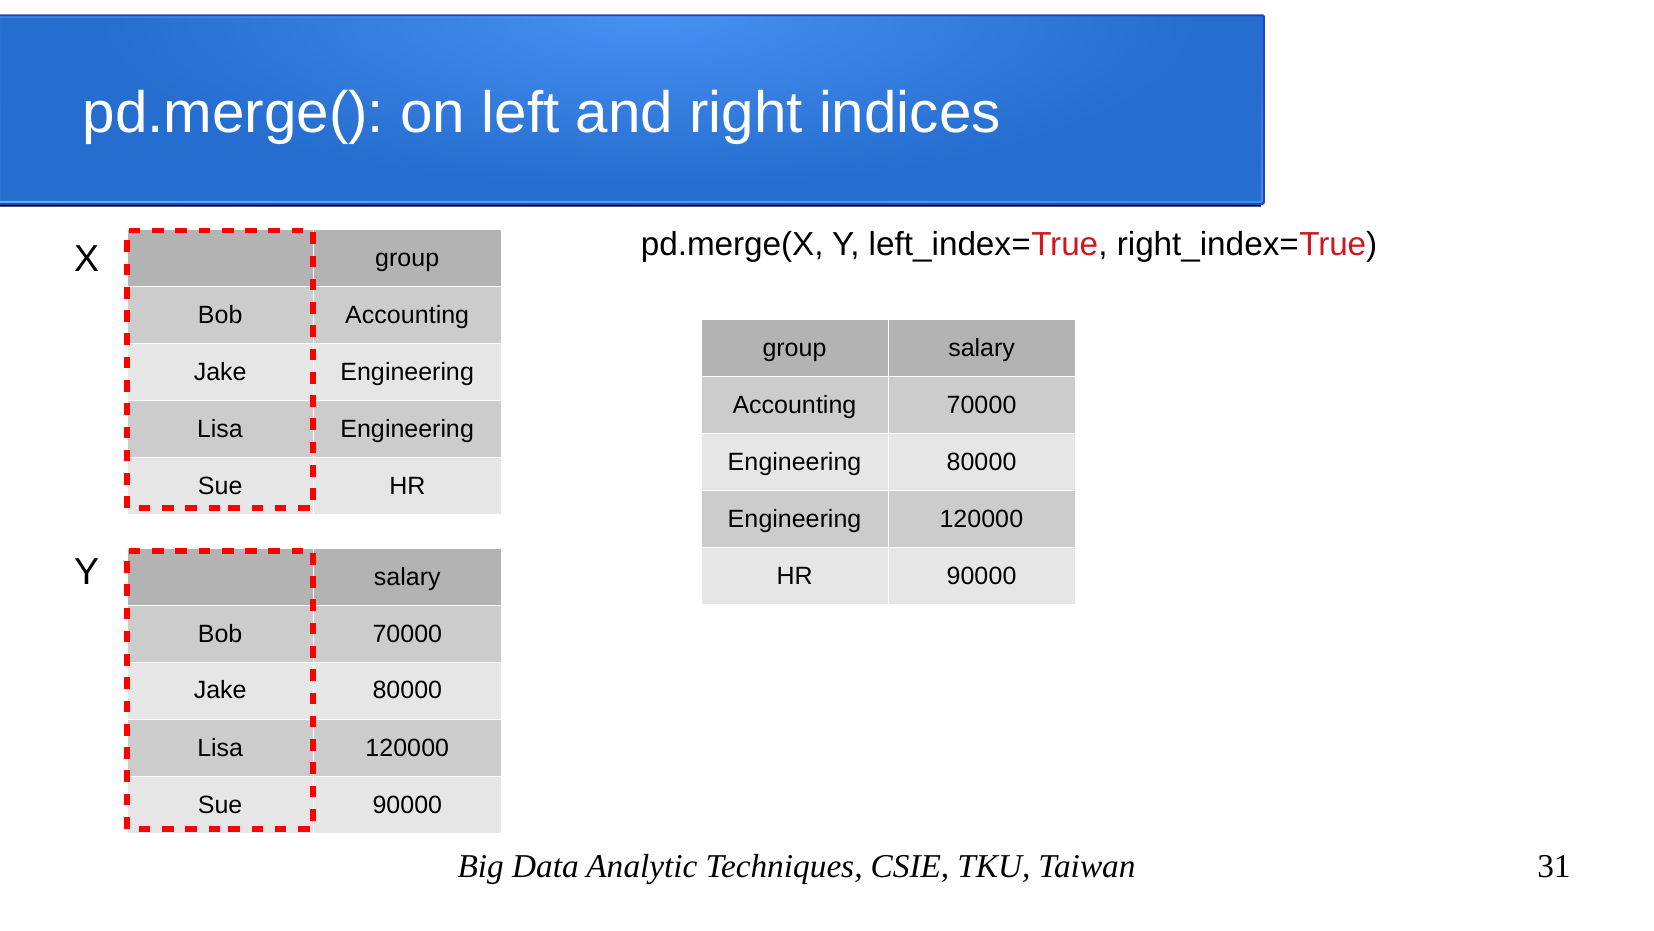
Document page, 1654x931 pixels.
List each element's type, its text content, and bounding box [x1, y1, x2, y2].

table_cell Lisa [128, 720, 313, 776]
table_cell HR [314, 458, 501, 514]
table_cell Jake [128, 344, 313, 400]
table_cell Accounting [314, 287, 501, 343]
table_cell Engineering [702, 434, 888, 490]
table_cell Sue [128, 458, 313, 514]
table_cell 70000 [314, 606, 501, 662]
table_cell 90000 [889, 548, 1075, 604]
table_cell Bob [128, 287, 313, 343]
table_cell HR [702, 548, 888, 604]
table_cell 90000 [314, 777, 501, 833]
table_header group [702, 320, 888, 376]
table_cell Engineering [314, 401, 501, 457]
table_header [128, 230, 313, 286]
table_cell Jake [128, 663, 313, 719]
table_header group [314, 230, 501, 286]
table_header salary [889, 320, 1075, 376]
text_box Y [59, 543, 128, 601]
table_cell Bob [128, 606, 313, 662]
table_cell 120000 [314, 720, 501, 776]
text_box pd.merge(X, Y, left_index=True, right_index=True) [625, 218, 1418, 308]
table_cell 80000 [889, 434, 1075, 490]
title pd.merge(): on left and right indices [82, 35, 1235, 189]
table_cell Sue [128, 777, 313, 833]
table_cell Engineering [314, 344, 501, 400]
table_cell 120000 [889, 491, 1075, 547]
table_cell 80000 [314, 663, 501, 719]
text_box X [59, 230, 128, 288]
table_header [128, 549, 313, 605]
table_cell Lisa [128, 401, 313, 457]
table_cell 70000 [889, 377, 1075, 433]
table_cell Accounting [702, 377, 888, 433]
table_cell Engineering [702, 491, 888, 547]
table_header salary [314, 549, 501, 605]
